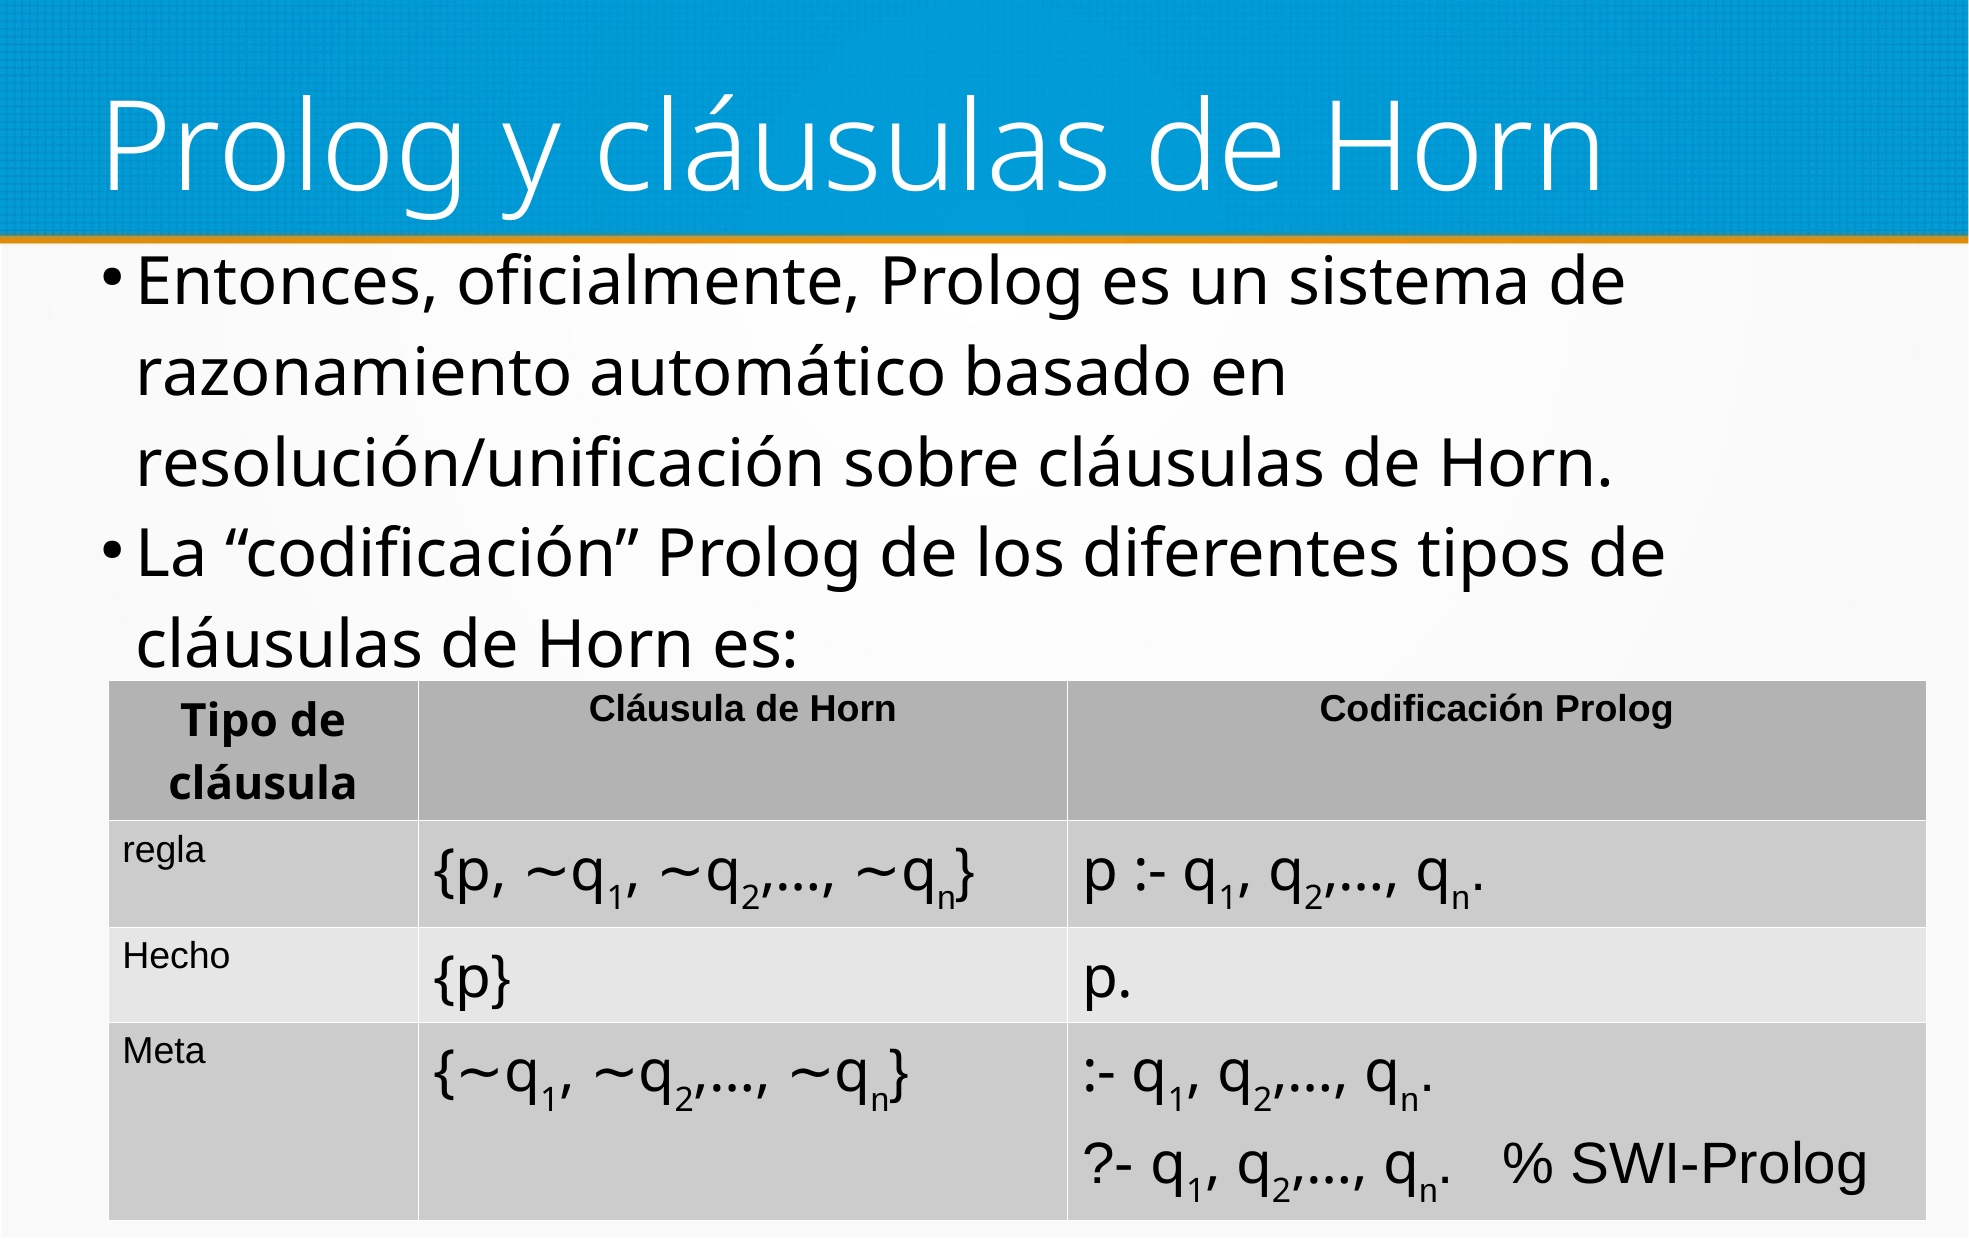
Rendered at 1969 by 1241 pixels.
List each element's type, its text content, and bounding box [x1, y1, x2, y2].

table_header Tipo de cláusula [109, 681, 418, 820]
text_box Entonces, oficialmente, Prolog es un sistema de razonamiento automático basado en resolución/unificación sobre cláusulas de Horn. La “codificación” Prolog de los diferentes tipos de cláusulas de Horn es: [94, 259, 1907, 661]
table_cell p. [1068, 928, 1926, 1022]
table_cell regla [109, 821, 418, 927]
title Prolog y cláusulas de Horn [98, 19, 1870, 227]
table_cell {∼q1, ∼q2,…, ∼qn} [419, 1023, 1067, 1220]
table_cell Meta [109, 1023, 418, 1220]
table_cell Hecho [109, 928, 418, 1022]
table_cell {p} [419, 928, 1067, 1022]
table_header Cláusula de Horn [419, 681, 1067, 820]
table_header Codificación Prolog [1068, 681, 1926, 820]
table_cell :- q1, q2,…, qn. ?- q1, q2,…, qn. % SWI-Prolog [1068, 1023, 1926, 1220]
picture [0, 233, 1969, 1241]
table_cell p :- q1, q2,…, qn. [1068, 821, 1926, 927]
table_cell {p, ∼q1, ∼q2,…, ∼qn} [419, 821, 1067, 927]
